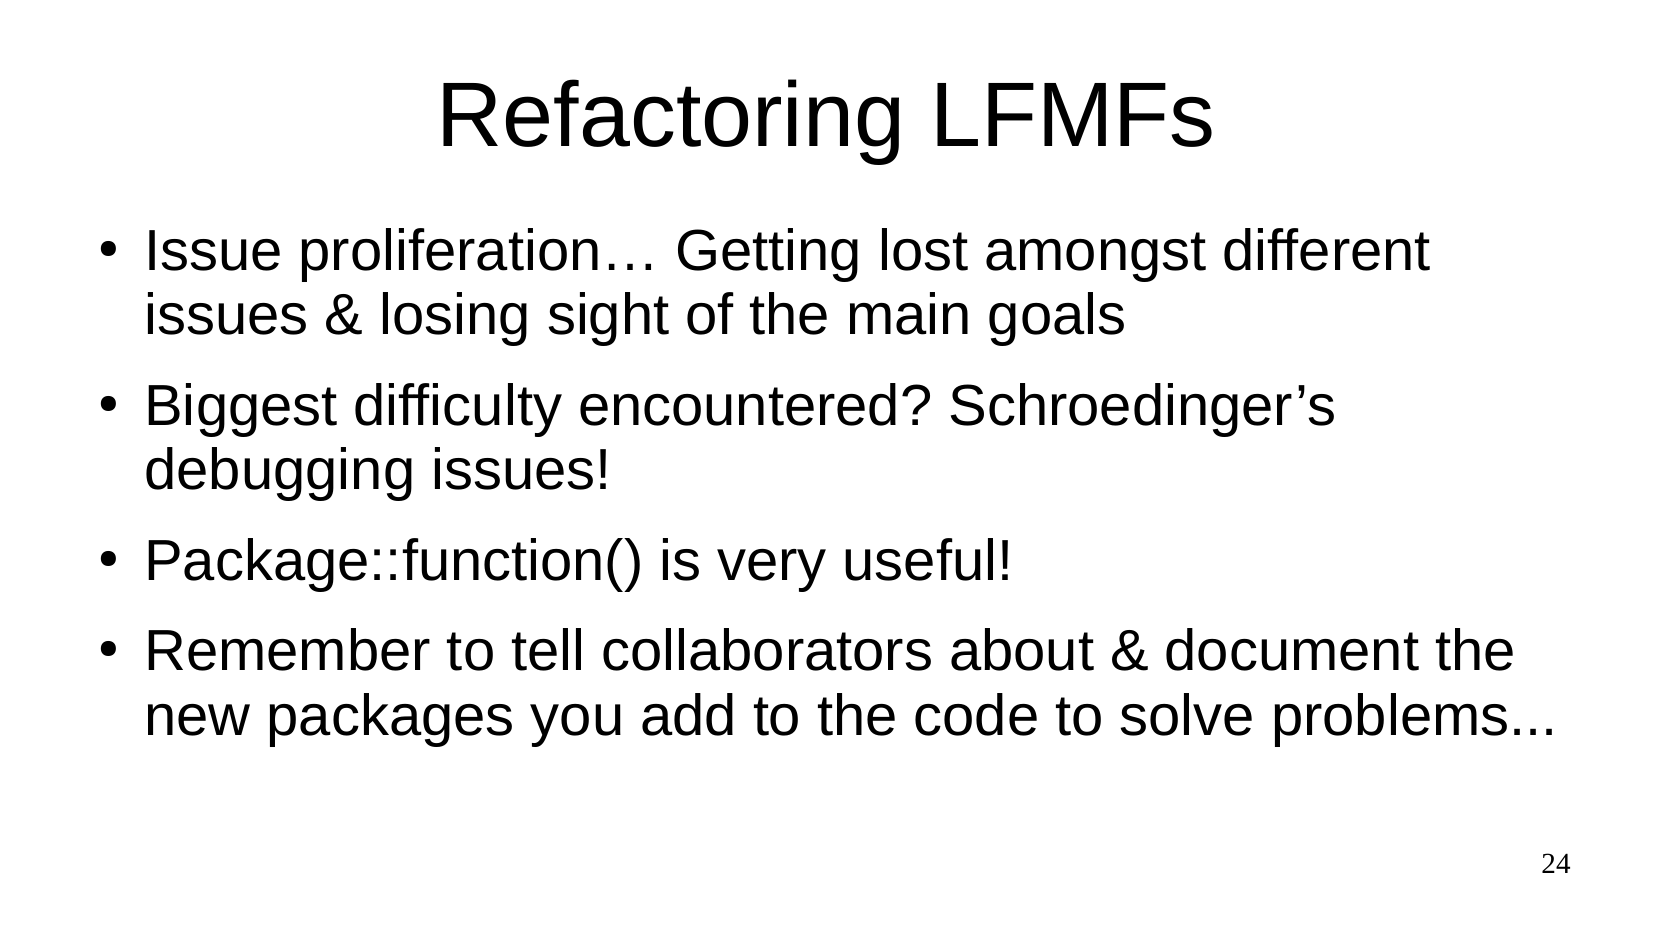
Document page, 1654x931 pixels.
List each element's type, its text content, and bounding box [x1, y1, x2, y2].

list Issue proliferation… Getting lost amongst different issues & losing sight of the main goals Biggest difficulty encountered? Schroedinger’s debugging issues! Package::function() is very useful! Remember to tell collaborators about & document the new packages you add to the code to solve problems... [82, 217, 1571, 758]
title Refactoring LFMFs [82, 37, 1571, 193]
